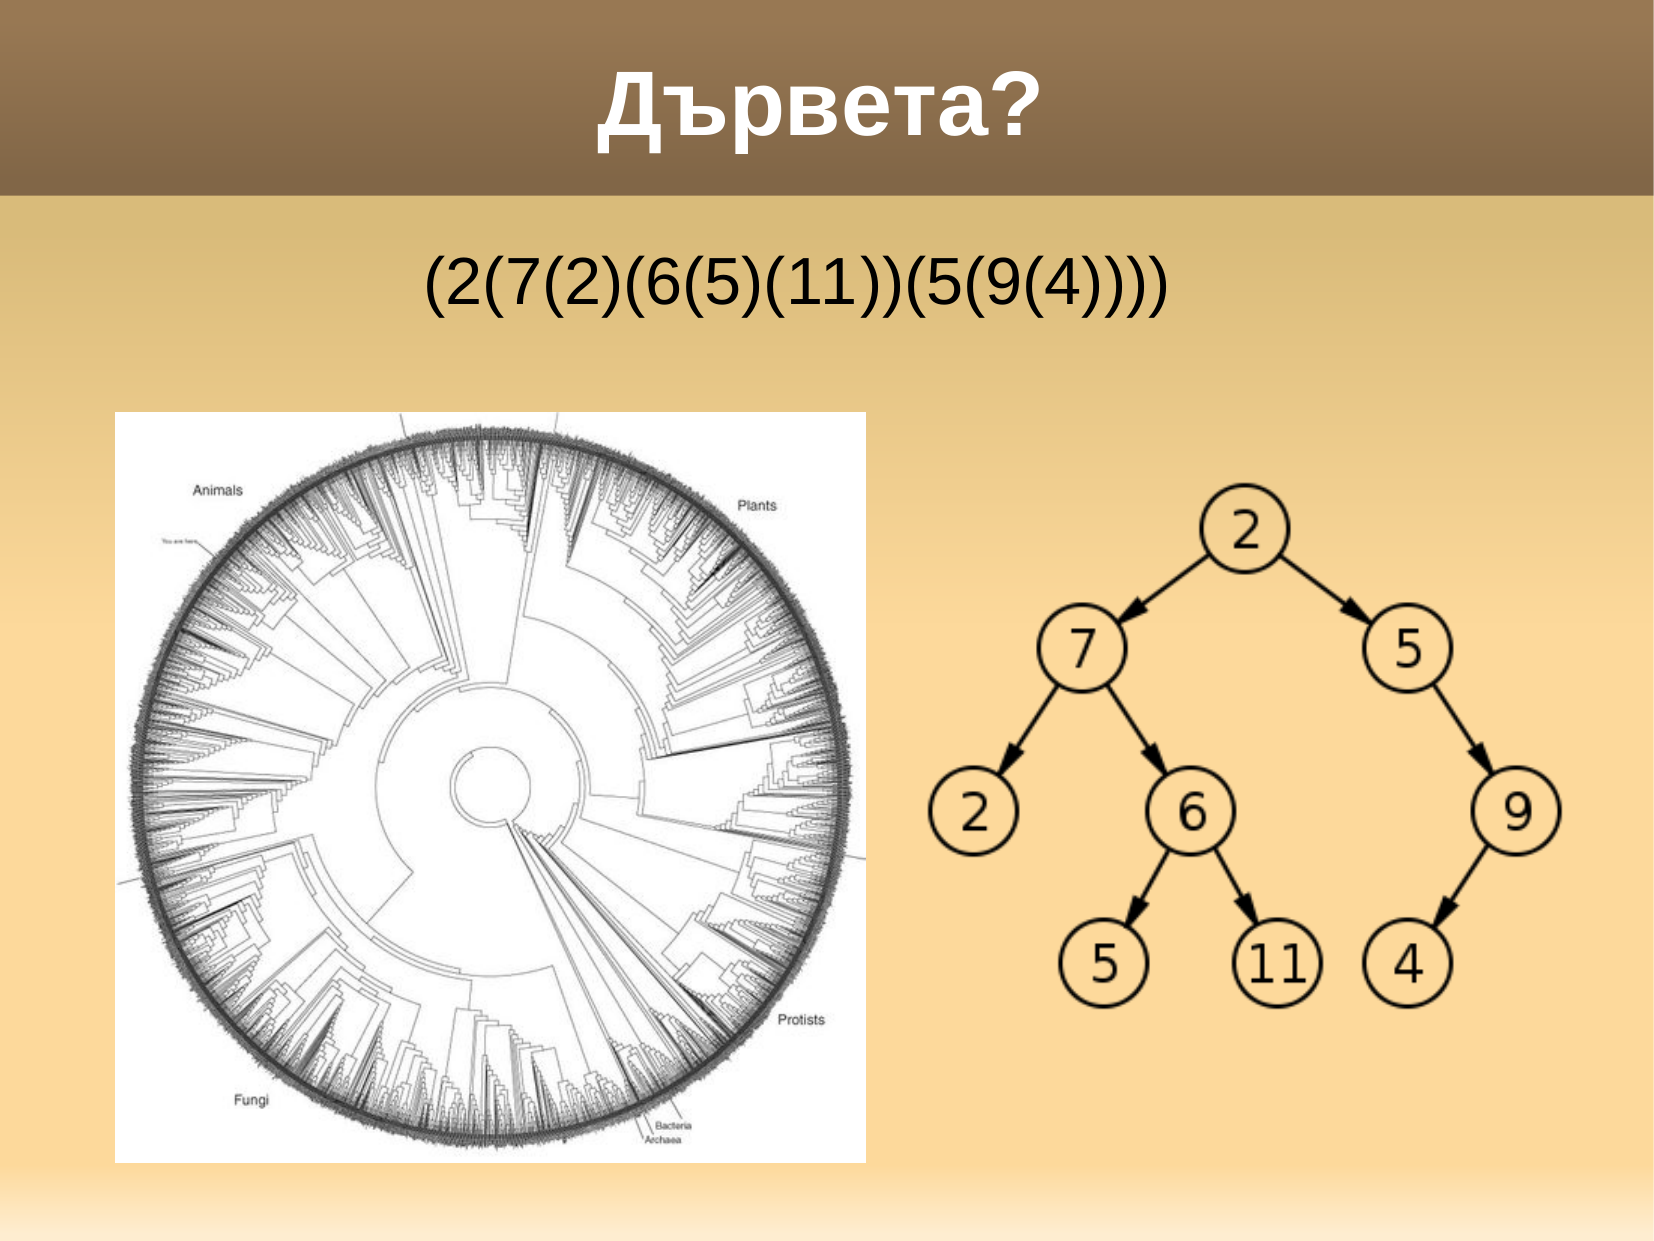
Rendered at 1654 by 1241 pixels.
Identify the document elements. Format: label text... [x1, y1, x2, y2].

picture [0, 0, 1654, 1241]
list (2(7(2)(6(5)(11))(5(9(4)))) [352, 243, 1386, 381]
title Дървета? [76, 7, 1565, 200]
